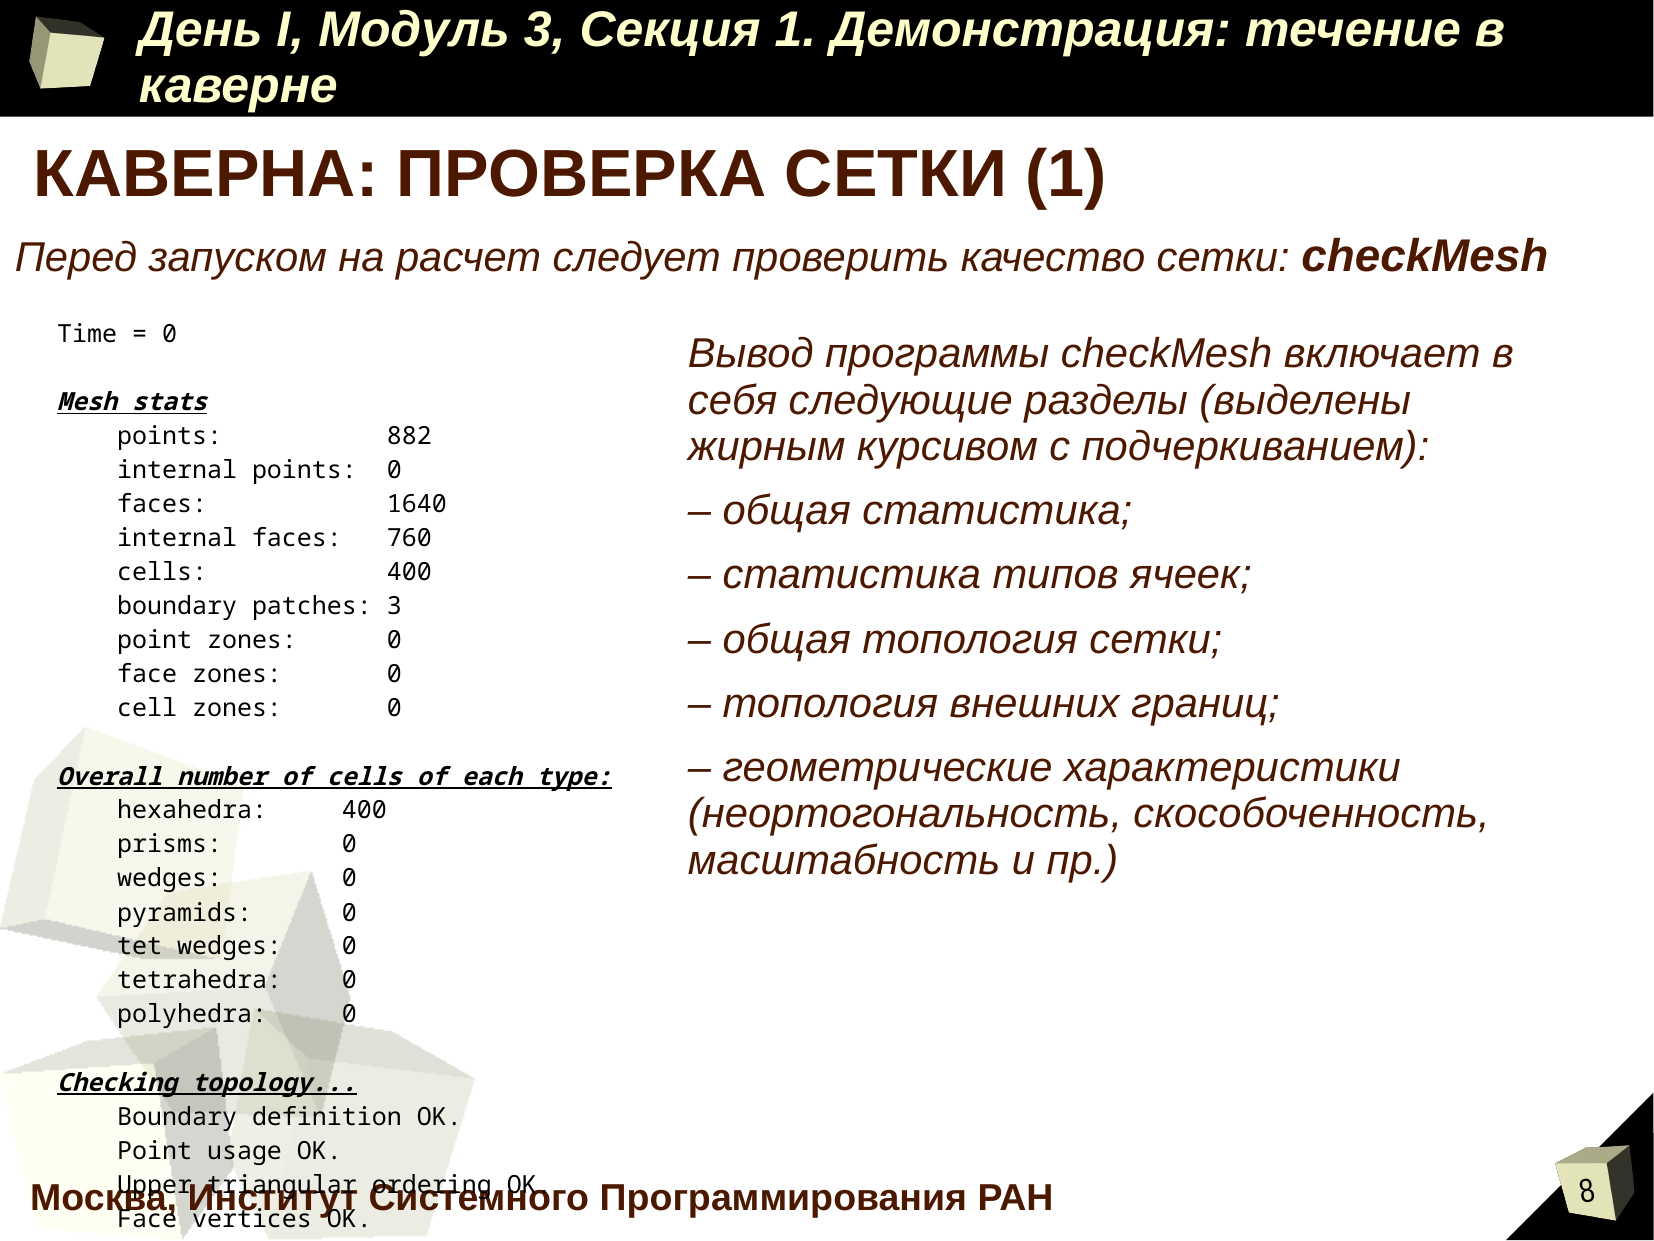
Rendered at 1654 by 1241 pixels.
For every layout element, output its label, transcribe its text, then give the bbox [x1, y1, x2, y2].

picture [464, 1193, 472, 1198]
picture [0, 726, 477, 1241]
picture [465, 1181, 472, 1190]
text_box Time = 0 Mesh stats points: 882 internal points: 0 faces: 1640 internal faces: 760 cells: 400 boundary patches: 3 point zones: 0 face zones: 0 cell zones: 0 Overall number of cells of each type: hexahedra: 400 prisms: 0 wedges: 0 pyramids: 0 tet wedges: 0 tetrahedra: 0 polyhedra: 0 Checking topology... Boundary definition OK. Point usage OK. Upper triangular ordering OK. Face vertices OK. Number of regions: 1 (OK). [42, 308, 680, 1137]
text_box КАВЕРНА: ПРОВЕРКА СЕТКИ (1) [18, 128, 1619, 219]
text_box Вывод программы checkMesh включает в себя следующие разделы (выделены жирным курсивом с подчеркиванием): – общая статистика; – статистика типов ячеек; – общая топология сетки; – топология внешних границ; – геометрические характеристики (неортогональность, скособоченность, масштабность и пр.) [673, 322, 1589, 1152]
text_box Перед запуском на расчет следует проверить качество сетки: checkMesh [0, 222, 1654, 294]
